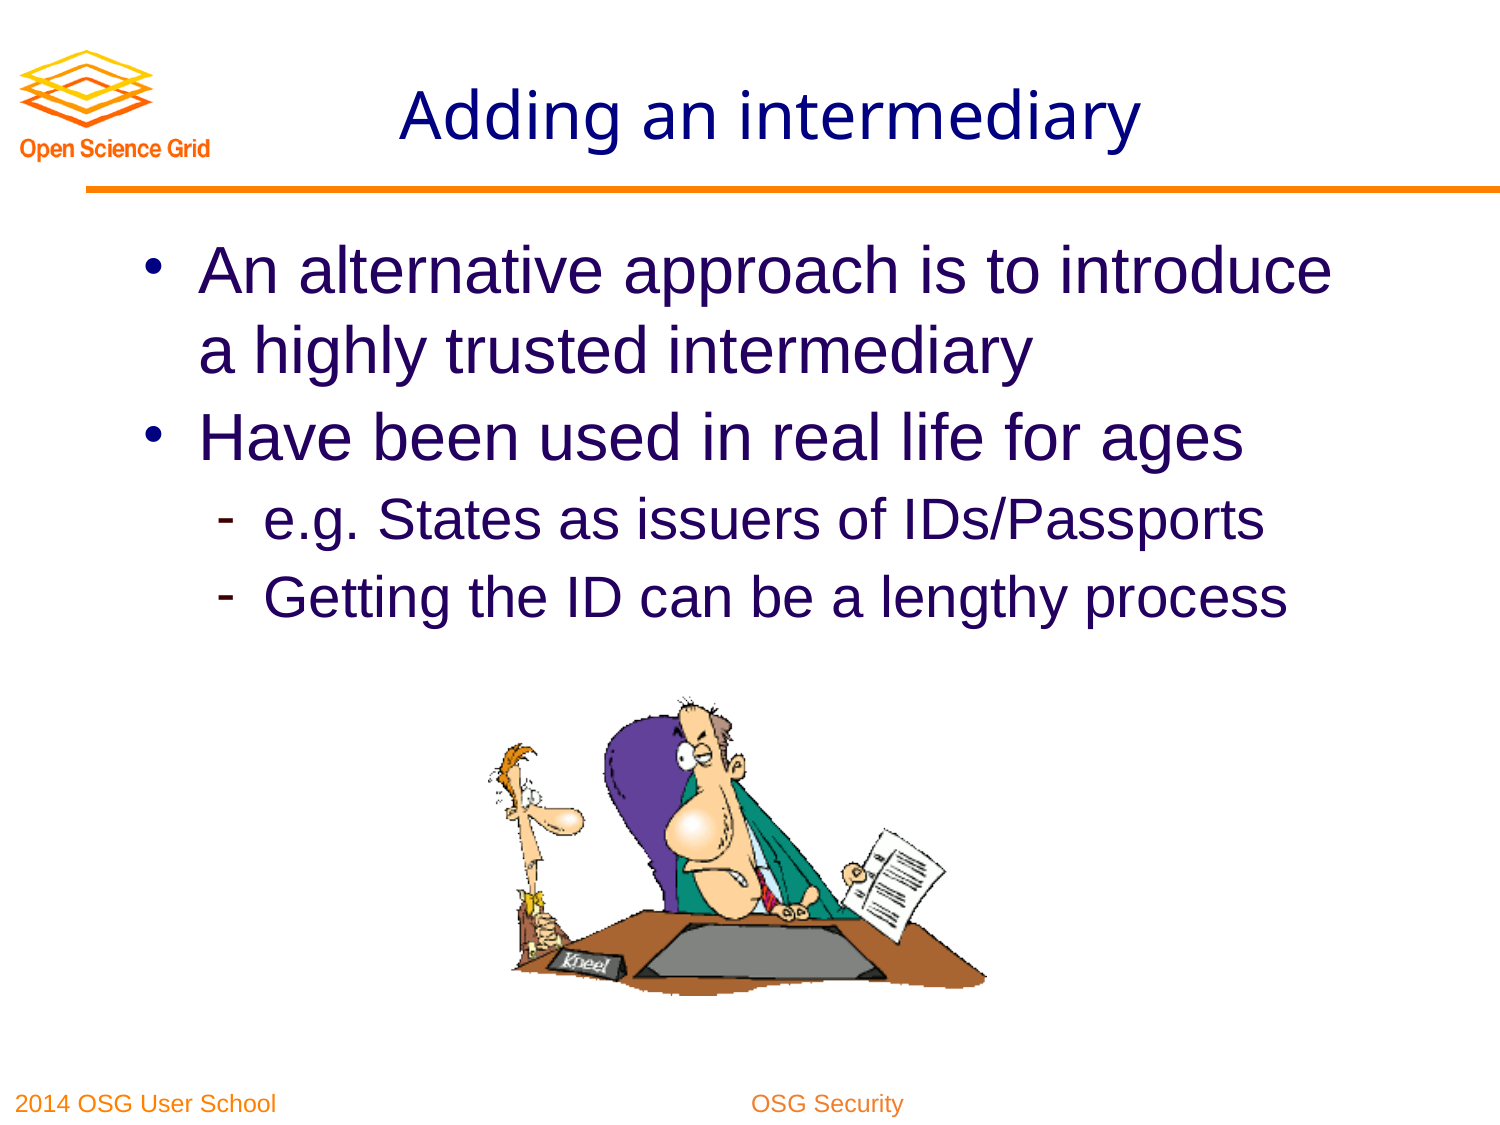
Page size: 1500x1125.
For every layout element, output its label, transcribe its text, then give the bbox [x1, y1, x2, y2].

list An alternative approach is to introduce a highly trusted intermediary Have been used in real life for ages e.g. States as issuers of IDs/Passports Getting the ID can be a lengthy process [127, 218, 1403, 962]
picture [488, 695, 987, 996]
picture [0, 27, 201, 179]
title Adding an intermediary [201, 18, 1342, 207]
